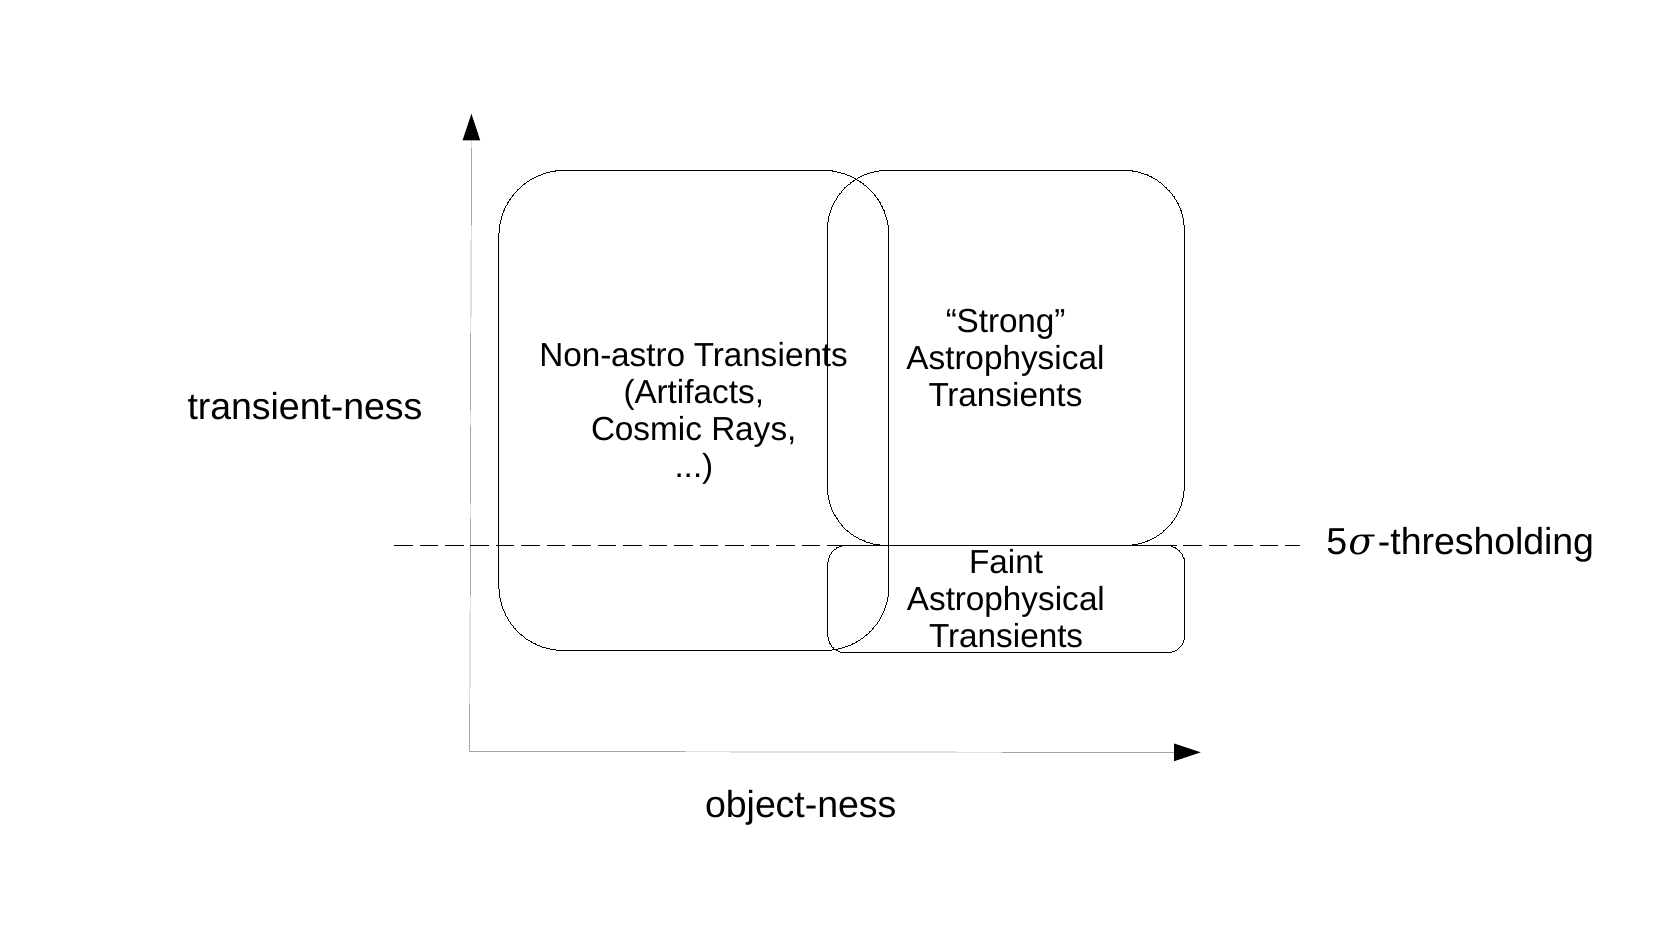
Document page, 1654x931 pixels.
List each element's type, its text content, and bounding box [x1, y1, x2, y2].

text_box “Strong” Astrophysical Transients [827, 170, 1185, 545]
text_box Non-astro Transients (Artifacts, Cosmic Rays, ...) [498, 170, 873, 651]
text_box Faint Astrophysical Transients [827, 545, 1185, 653]
text_box transient-ness [172, 378, 438, 436]
text_box object-ness [690, 775, 912, 833]
text_box 5𝜎-thresholding [1311, 513, 1598, 571]
